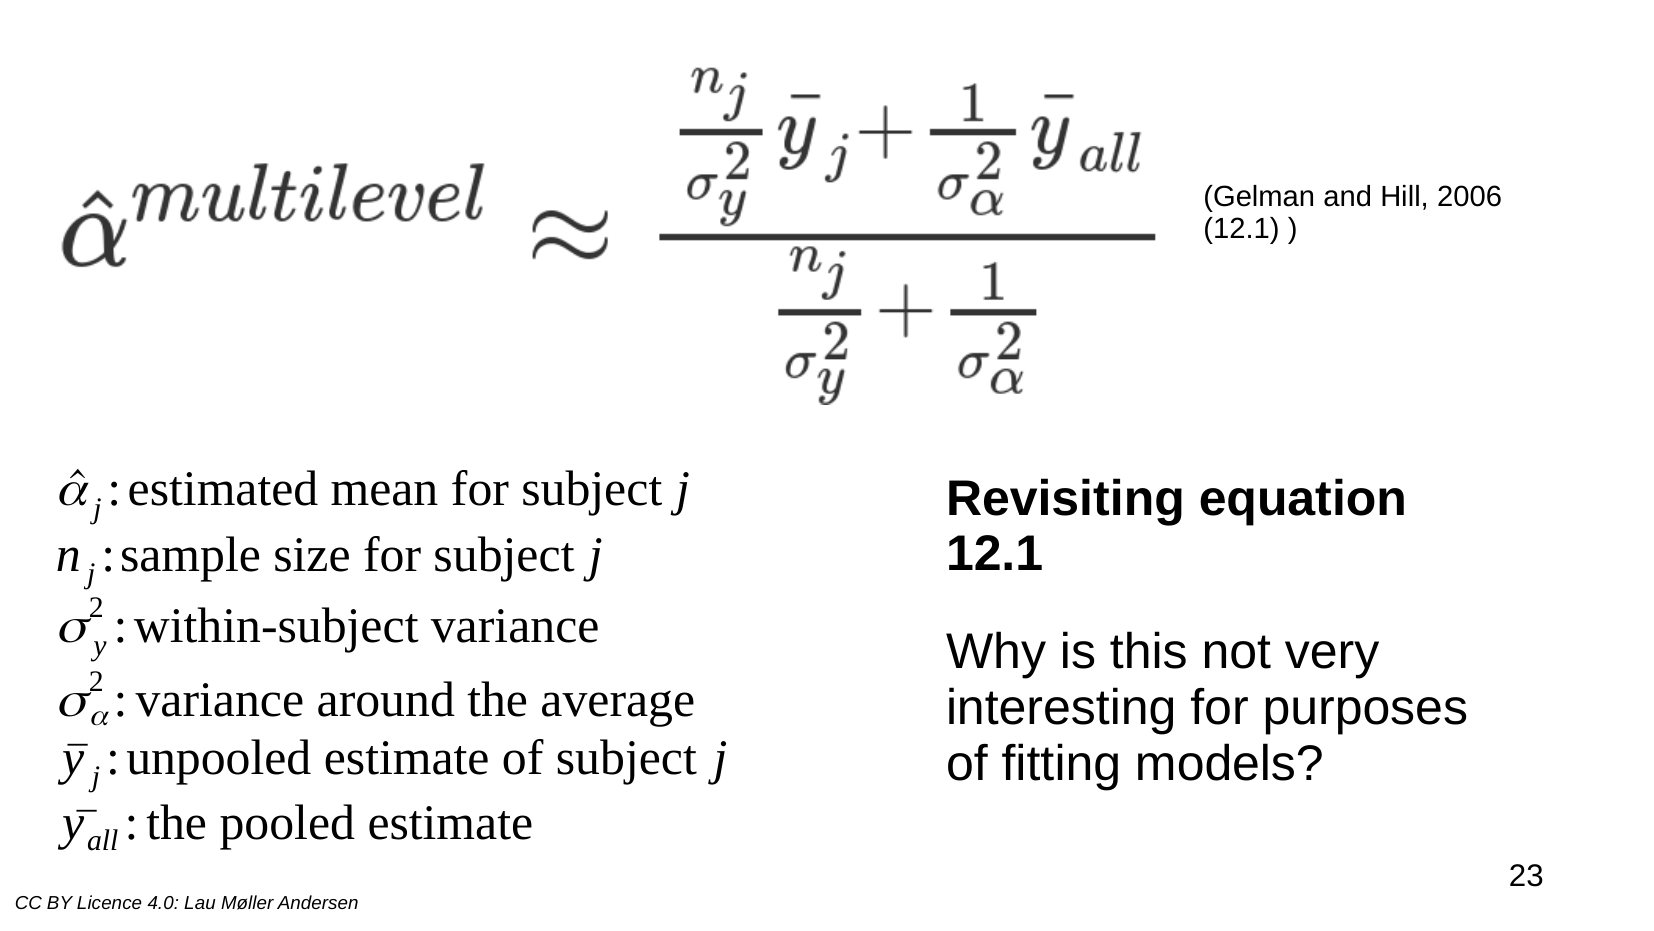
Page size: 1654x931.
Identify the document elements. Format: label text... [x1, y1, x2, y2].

text_box (Gelman and Hill, 2006 (12.1) ) [1188, 172, 1592, 253]
text_box Revisiting equation 12.1 Why is this not very interesting for purposes of fitting models? [931, 462, 1514, 865]
chart [49, 461, 735, 858]
text_box <nummer> [1494, 850, 1654, 921]
picture [59, 65, 1168, 405]
text_box CC BY Licence 4.0: Lau Møller Andersen [0, 885, 388, 921]
